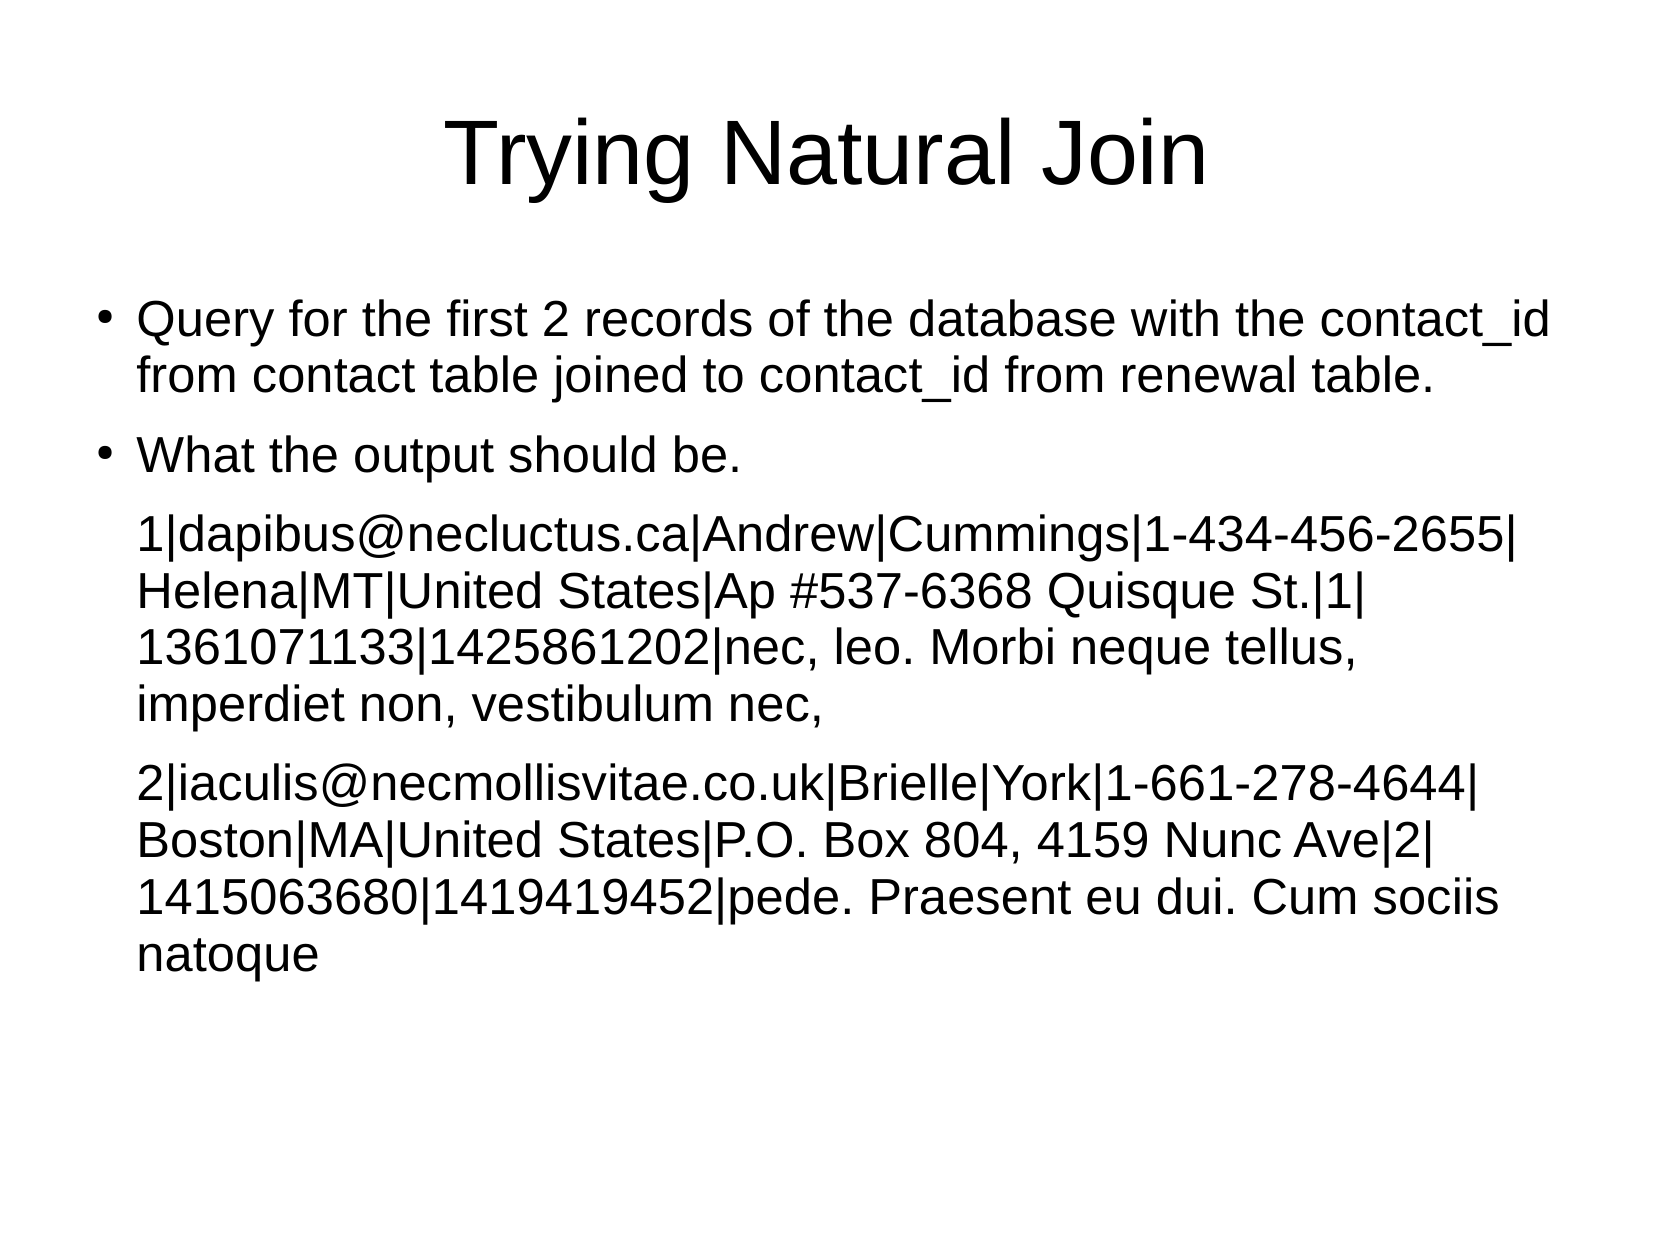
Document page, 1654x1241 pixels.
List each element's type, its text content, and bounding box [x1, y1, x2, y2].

list Query for the first 2 records of the database with the contact_id from contact table joined to contact_id from renewal table. What the output should be. 1|dapibus@necluctus.ca|Andrew|Cummings|1-434-456-2655|Helena|MT|United States|Ap #537-6368 Quisque St.|1|1361071133|1425861202|nec, leo. Morbi neque tellus, imperdiet non, vestibulum nec, 2|iaculis@necmollisvitae.co.uk|Brielle|York|1-661-278-4644|Boston|MA|United States|P.O. Box 804, 4159 Nunc Ave|2|1415063680|1419419452|pede. Praesent eu dui. Cum sociis natoque [82, 290, 1571, 1010]
title Trying Natural Join [82, 49, 1571, 257]
